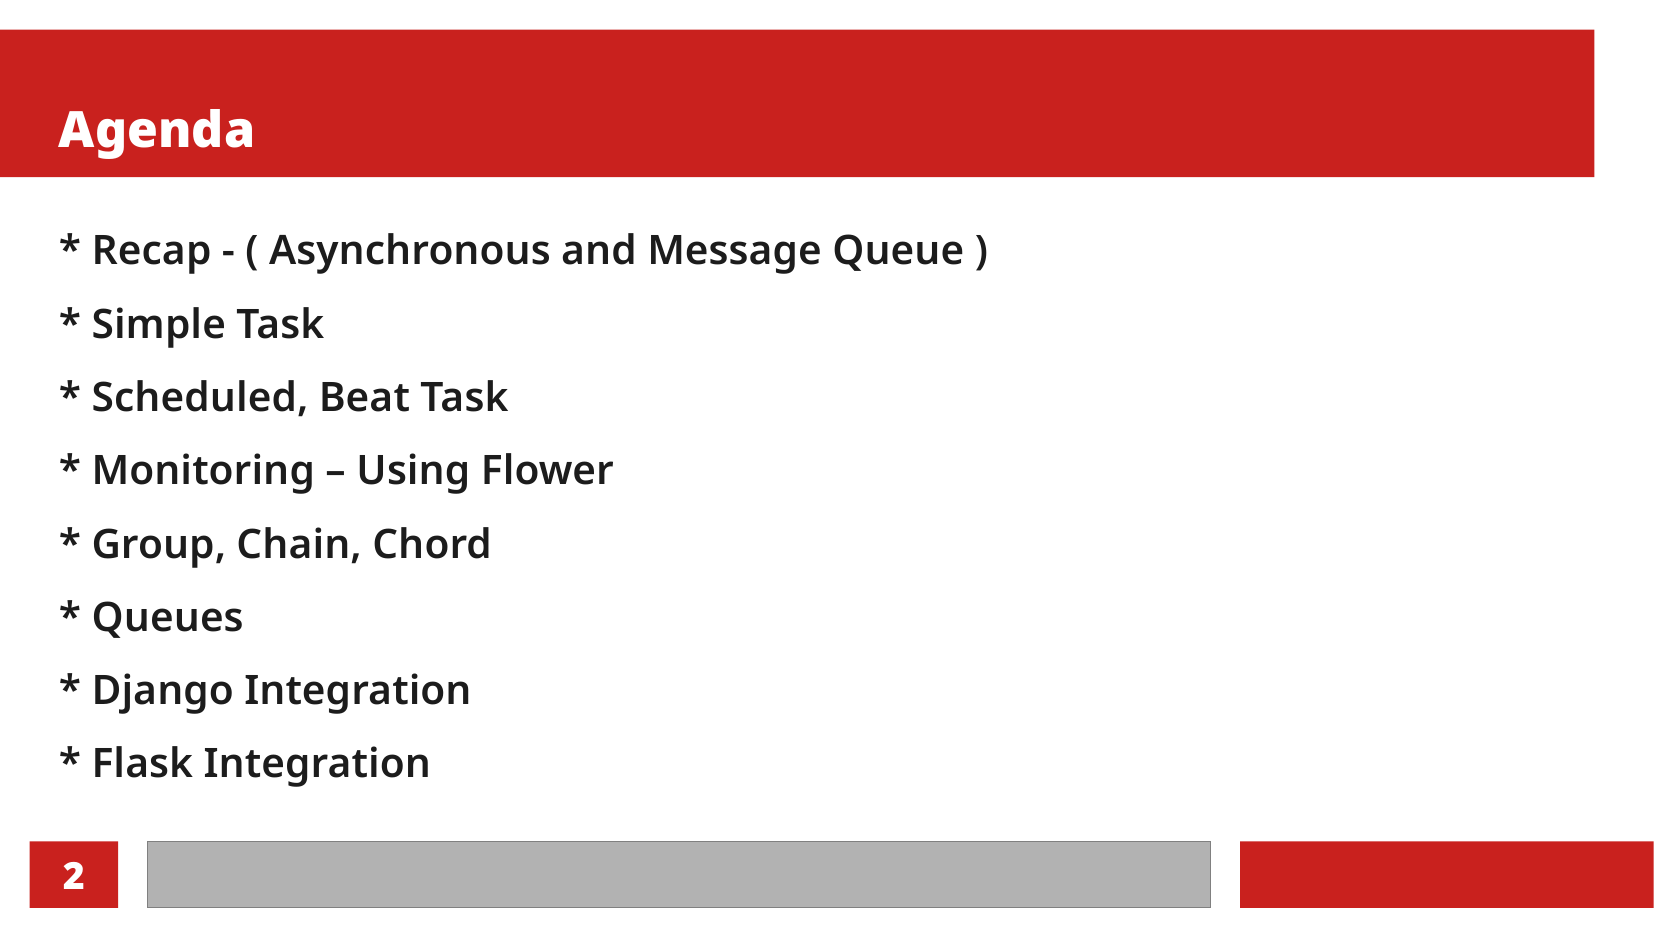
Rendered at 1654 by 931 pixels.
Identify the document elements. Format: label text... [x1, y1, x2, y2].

list * Recap - ( Asynchronous and Message Queue ) * Simple Task * Scheduled, Beat Task * Monitoring – Using Flower * Group, Chain, Chord * Queues * Django Integration * Flask Integration [59, 221, 1565, 798]
title Agenda [59, 44, 1595, 163]
